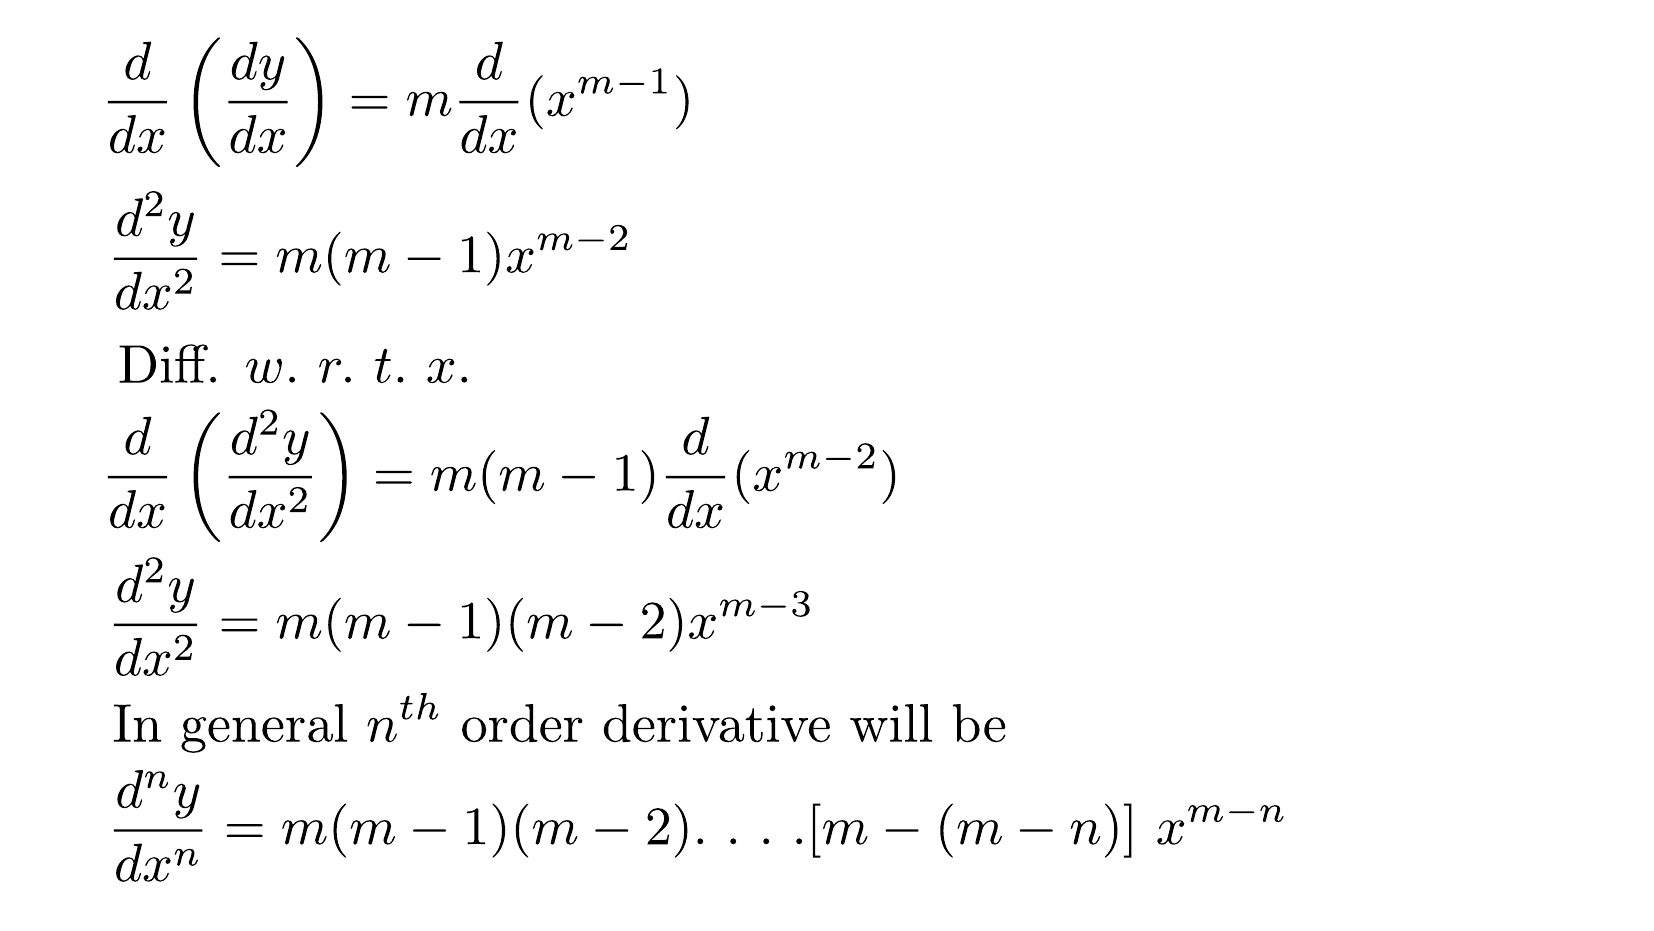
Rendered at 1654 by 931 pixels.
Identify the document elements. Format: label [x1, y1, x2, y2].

text_box [119, 344, 468, 384]
text_box [107, 37, 689, 167]
text_box [113, 692, 1006, 753]
text_box [107, 409, 896, 542]
title [47, 37, 1607, 898]
text_box [113, 770, 1284, 882]
text_box [113, 557, 810, 677]
text_box [113, 191, 628, 310]
